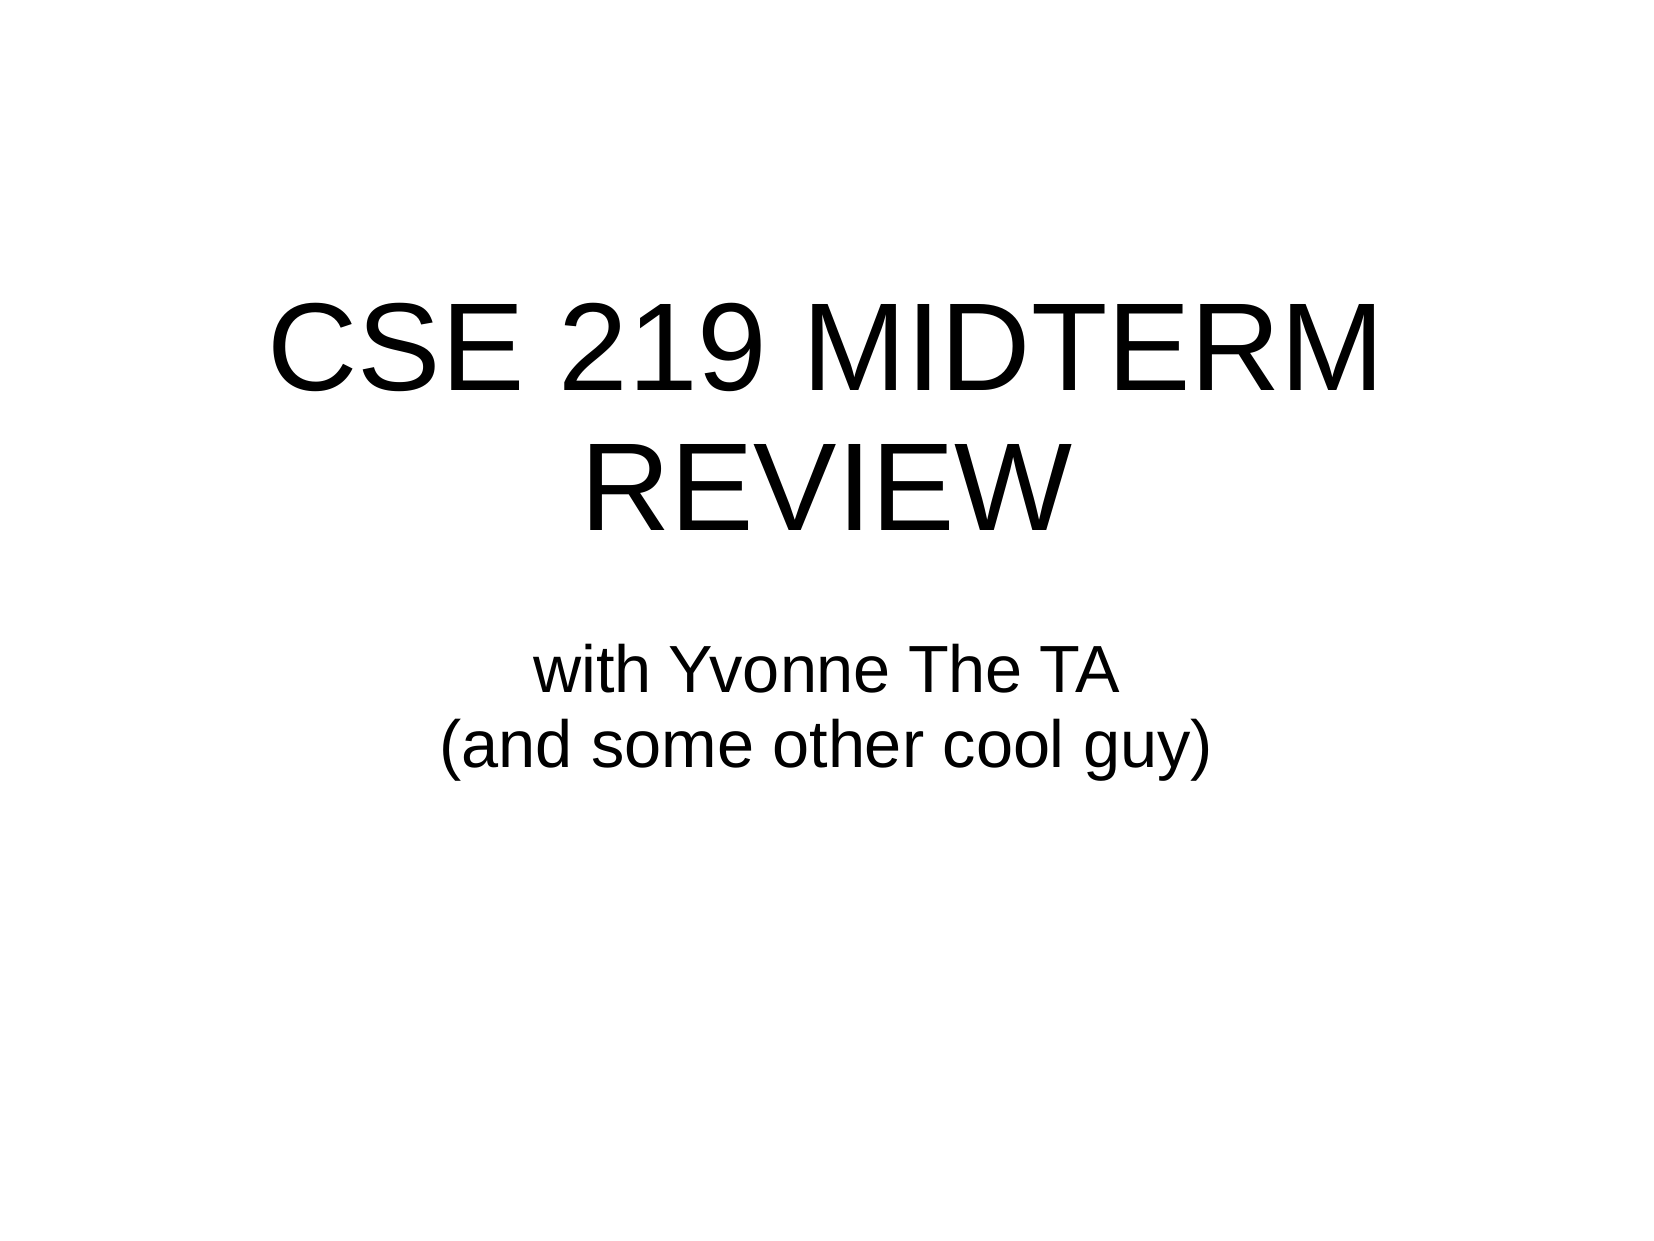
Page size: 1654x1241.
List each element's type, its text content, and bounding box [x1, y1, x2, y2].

subtitle CSE 219 MIDTERM REVIEW with Yvonne The TA (and some other cool guy) [82, 49, 1571, 1010]
